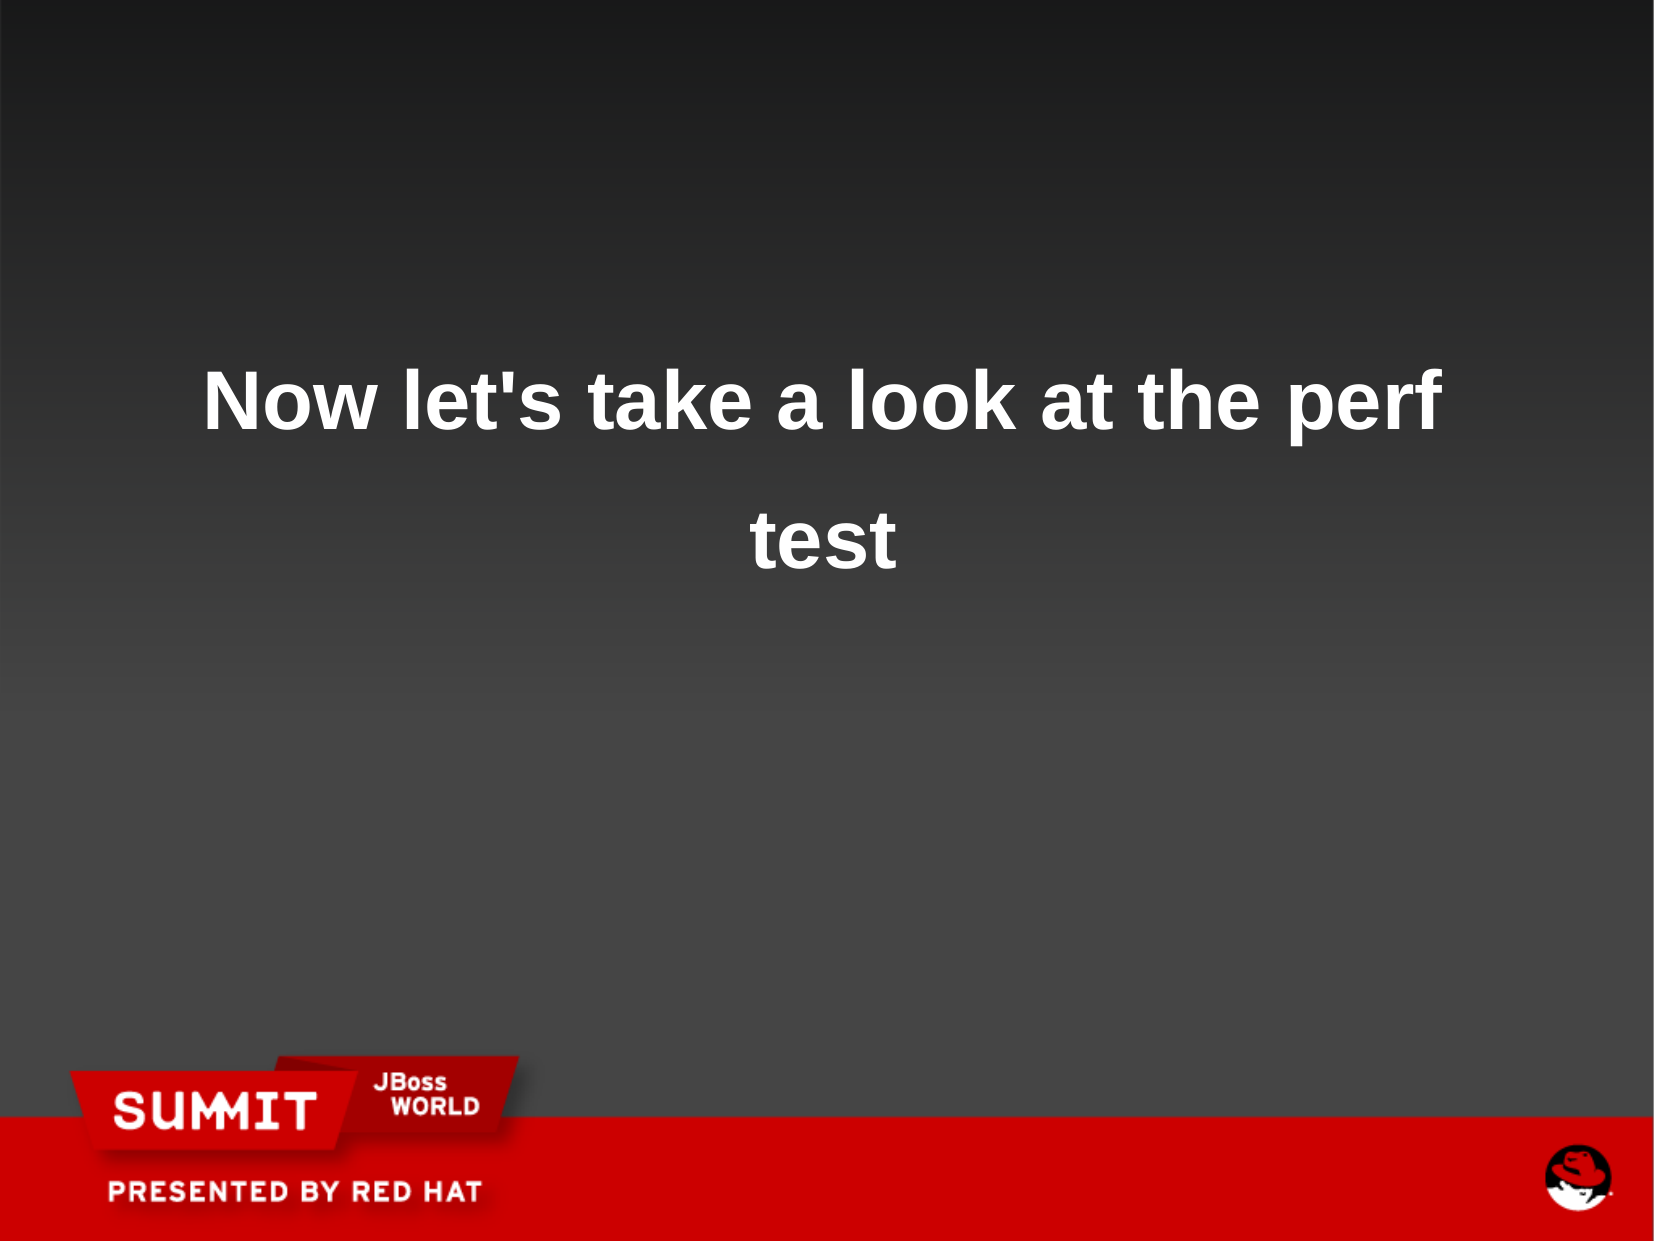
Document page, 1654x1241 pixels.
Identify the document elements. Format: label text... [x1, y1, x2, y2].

picture [0, 0, 1654, 1241]
text_box Now let's take a look at the perf test [187, 300, 1538, 660]
